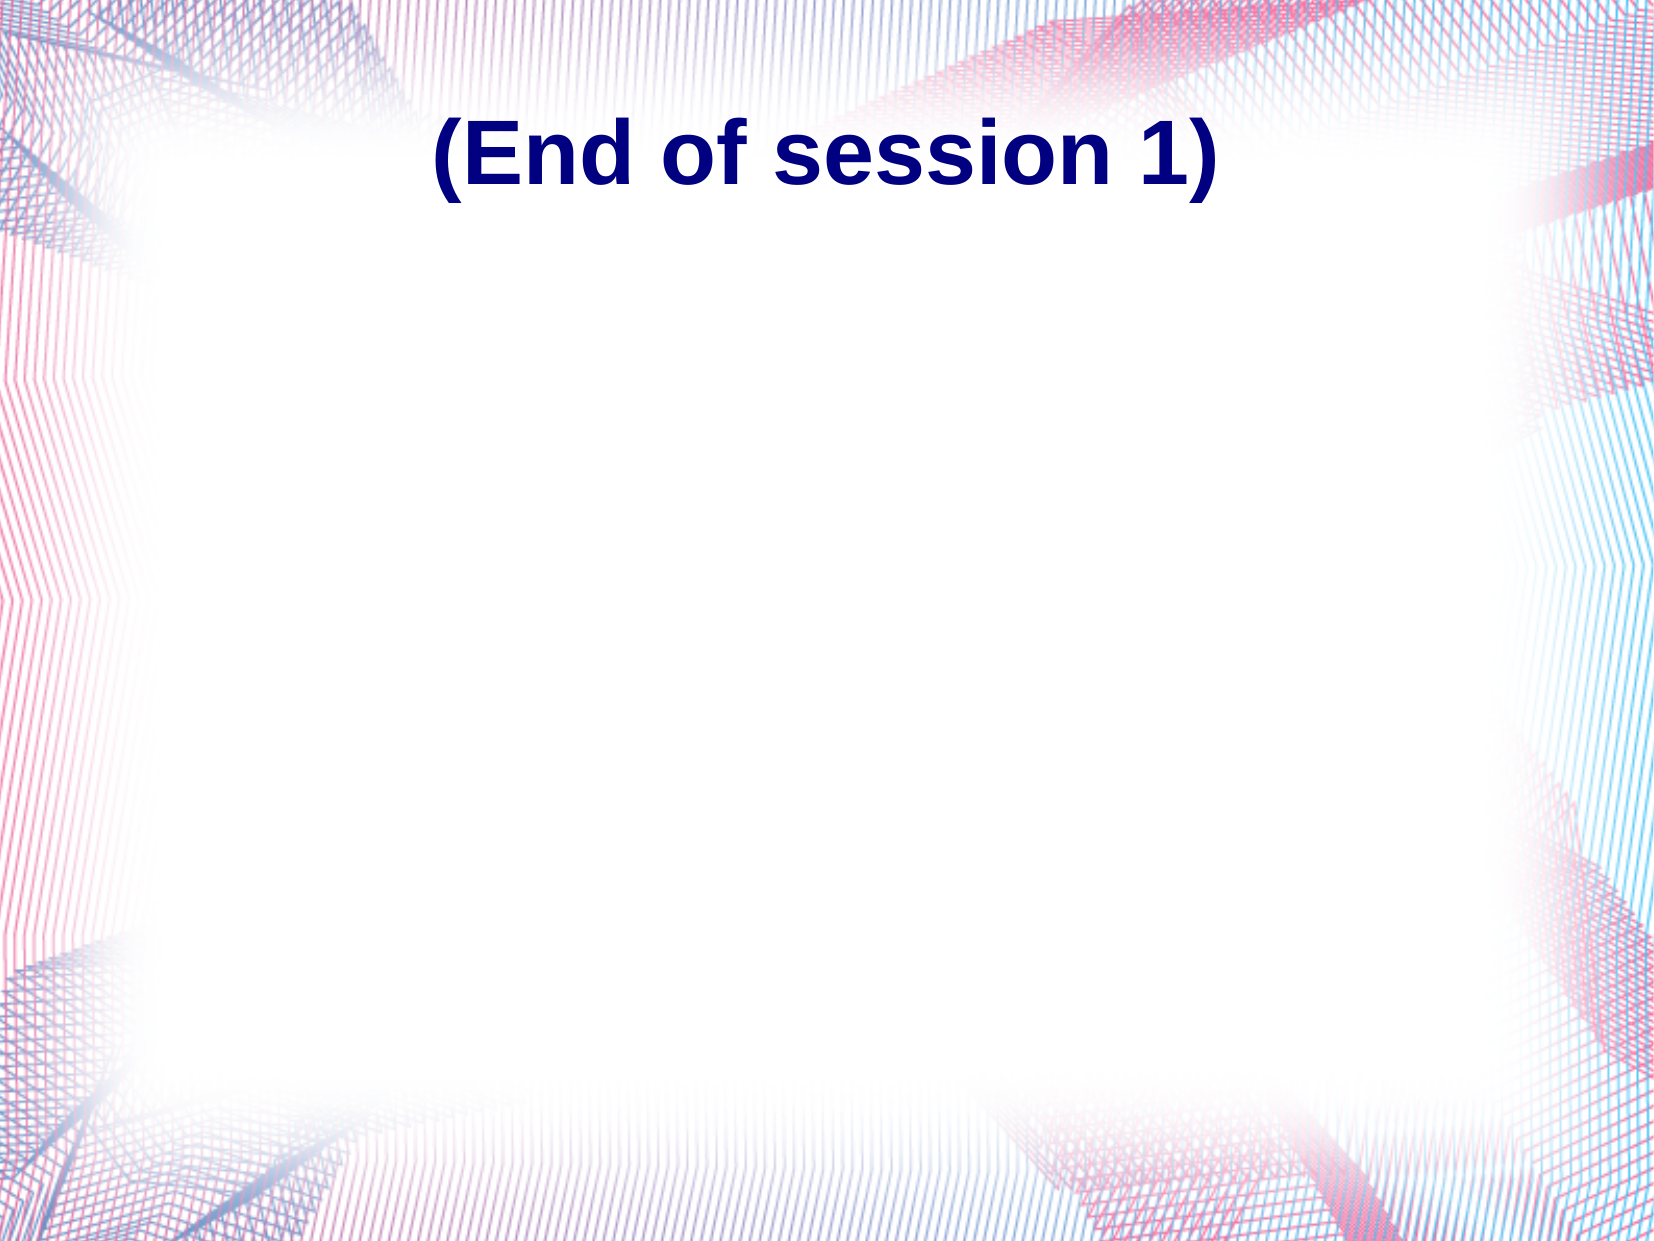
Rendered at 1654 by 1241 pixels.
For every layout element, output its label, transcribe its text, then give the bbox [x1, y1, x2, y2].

title (End of session 1) [82, 49, 1571, 257]
picture [0, 0, 1654, 1241]
